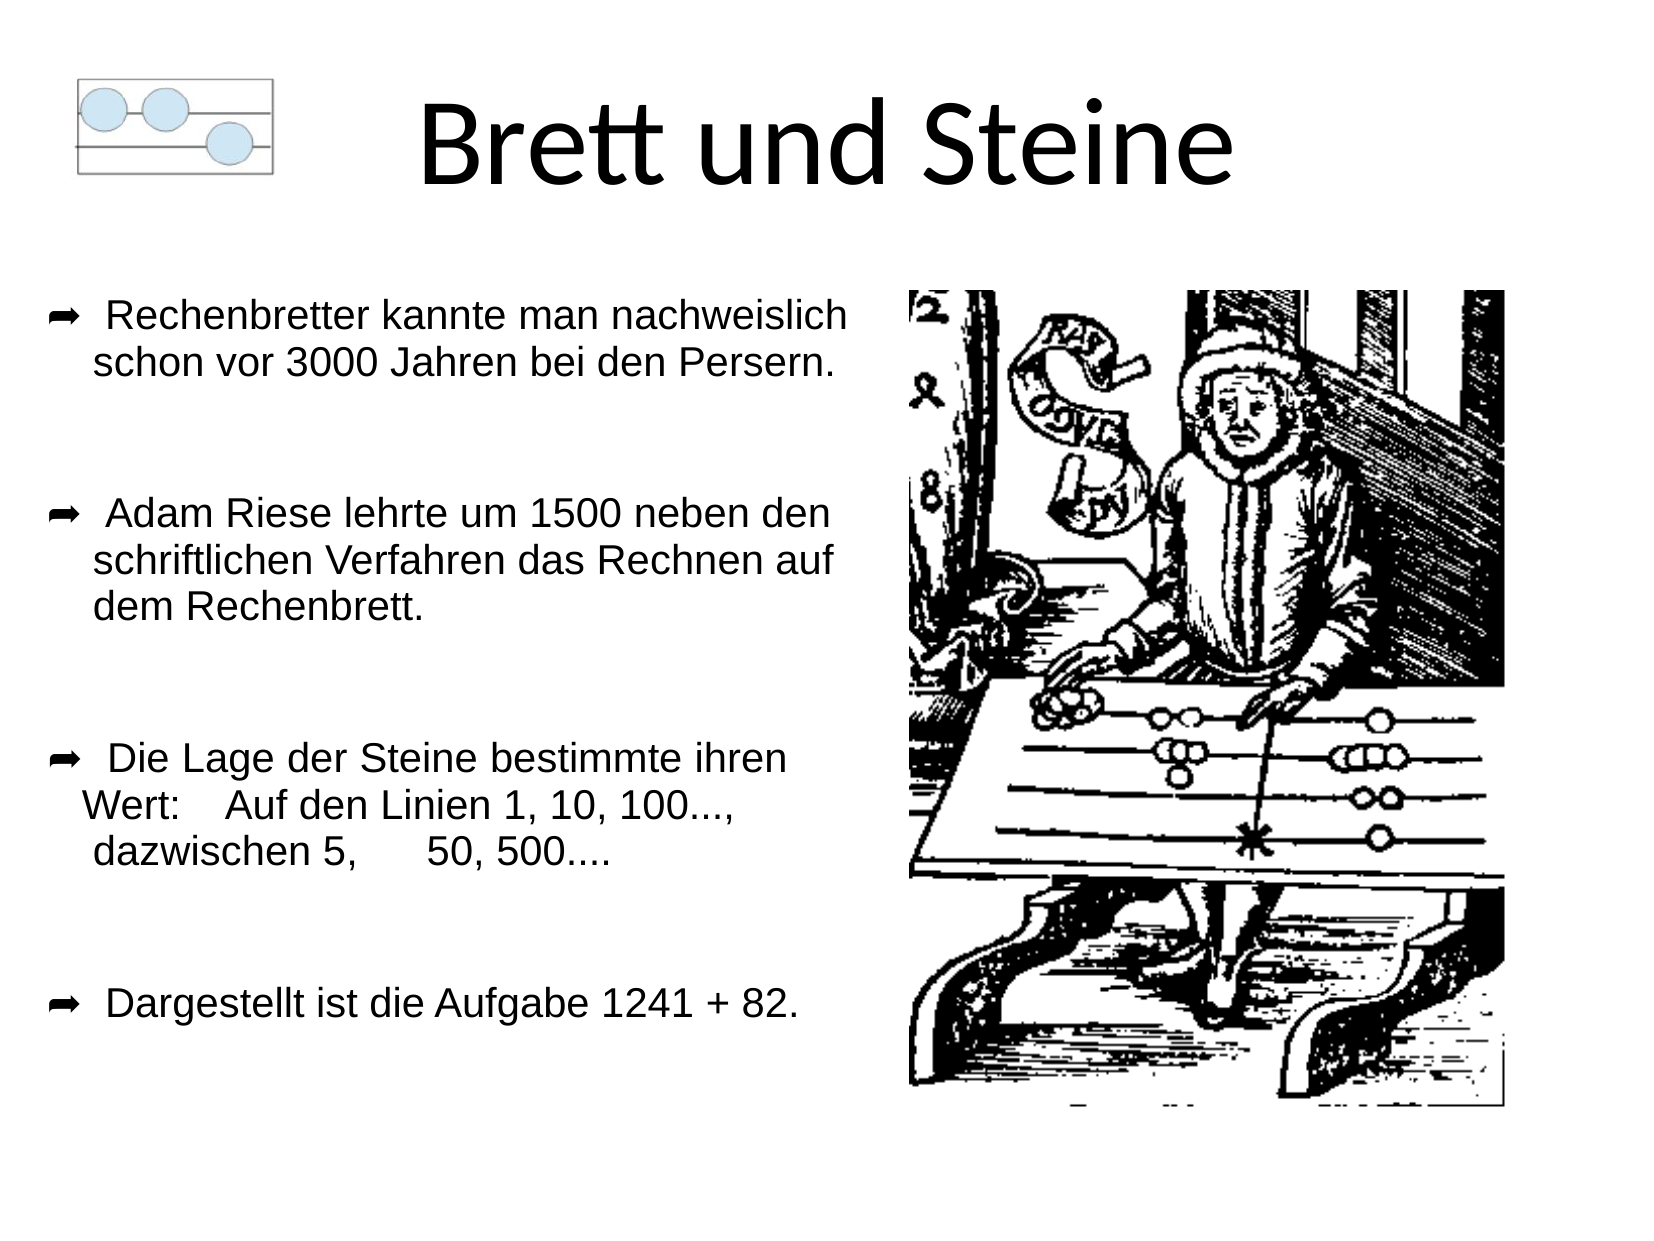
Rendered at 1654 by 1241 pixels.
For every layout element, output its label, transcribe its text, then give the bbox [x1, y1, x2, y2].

picture [70, 70, 82, 180]
picture [909, 290, 1507, 1109]
title Brett und Steine [82, 49, 1571, 257]
list ➦ Rechenbretter kannte man nachweislich schon vor 3000 Jahren bei den Persern. ➦ Adam Riese lehrte um 1500 neben den schriftlichen Verfahren das Rechnen auf dem Rechenbrett. ➦ Die Lage der Steine bestimmte ihren Wert: Auf den Linien 1, 10, 100..., dazwischen 5, 50, 500.... ➦ Dargestellt ist die Aufgabe 1241 + 82. [35, 291, 886, 1124]
